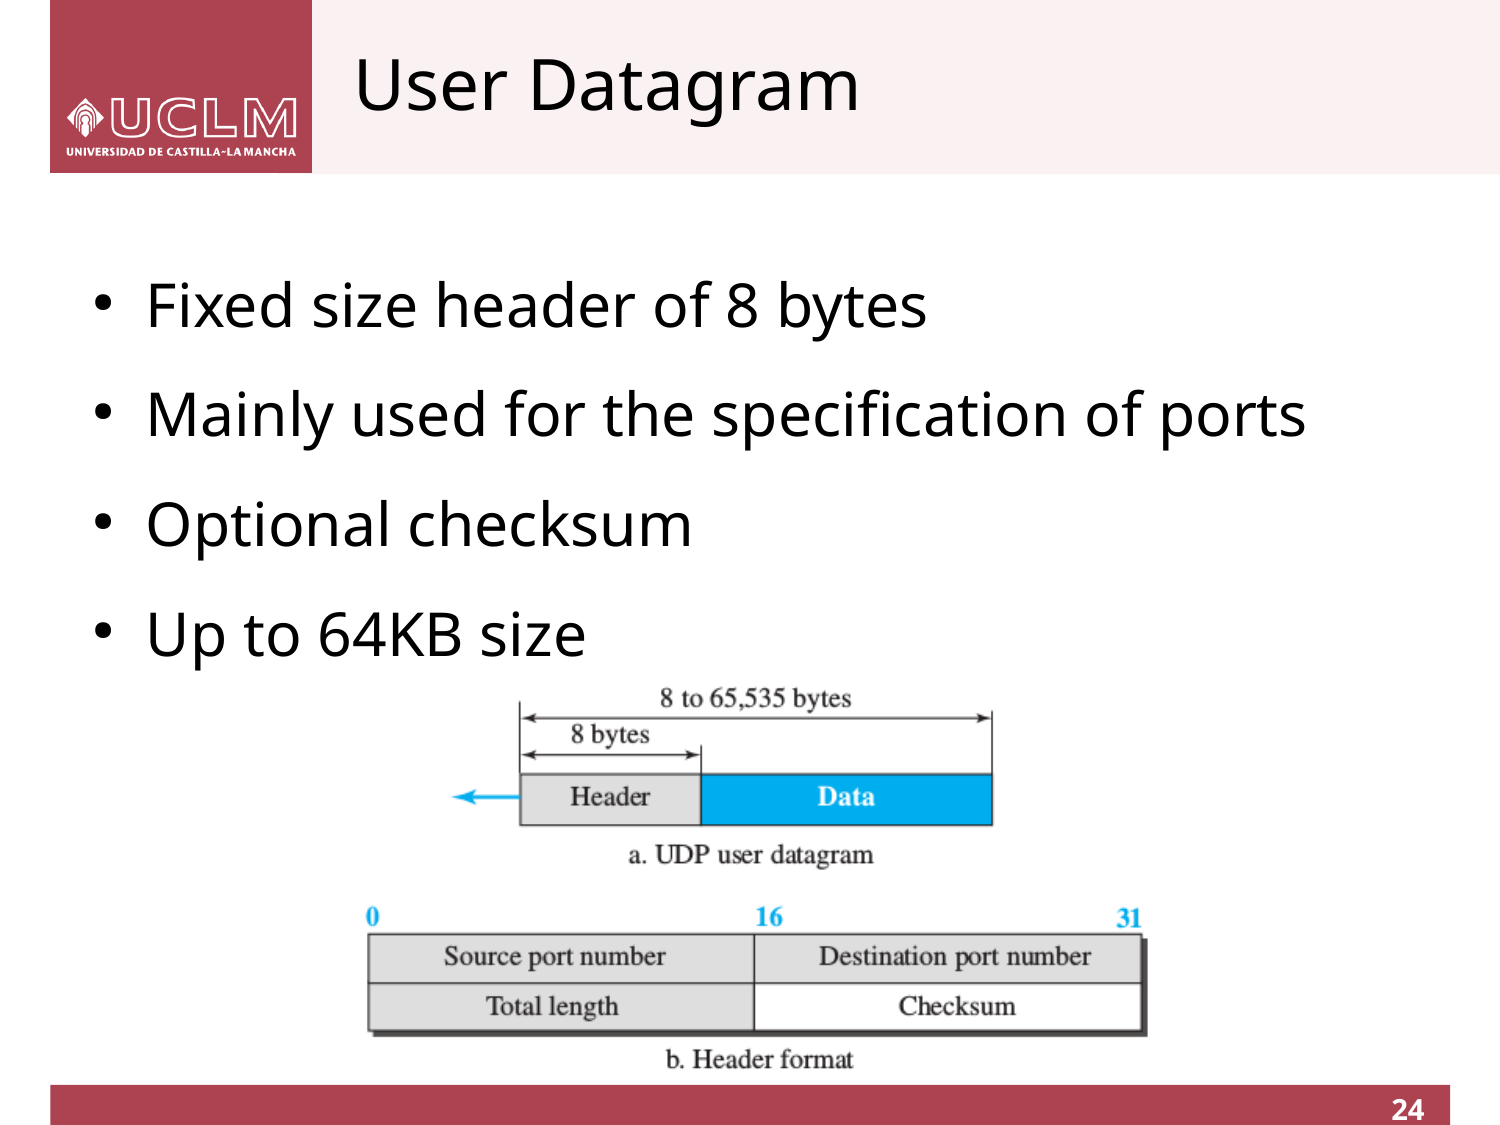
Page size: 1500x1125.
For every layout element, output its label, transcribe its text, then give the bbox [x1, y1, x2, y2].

picture [50, 0, 312, 173]
list Fixed size header of 8 bytes Mainly used for the specification of ports Optional checksum Up to 64KB size [74, 262, 1425, 853]
title User Datagram [353, 6, 1425, 168]
picture [330, 676, 1162, 1081]
